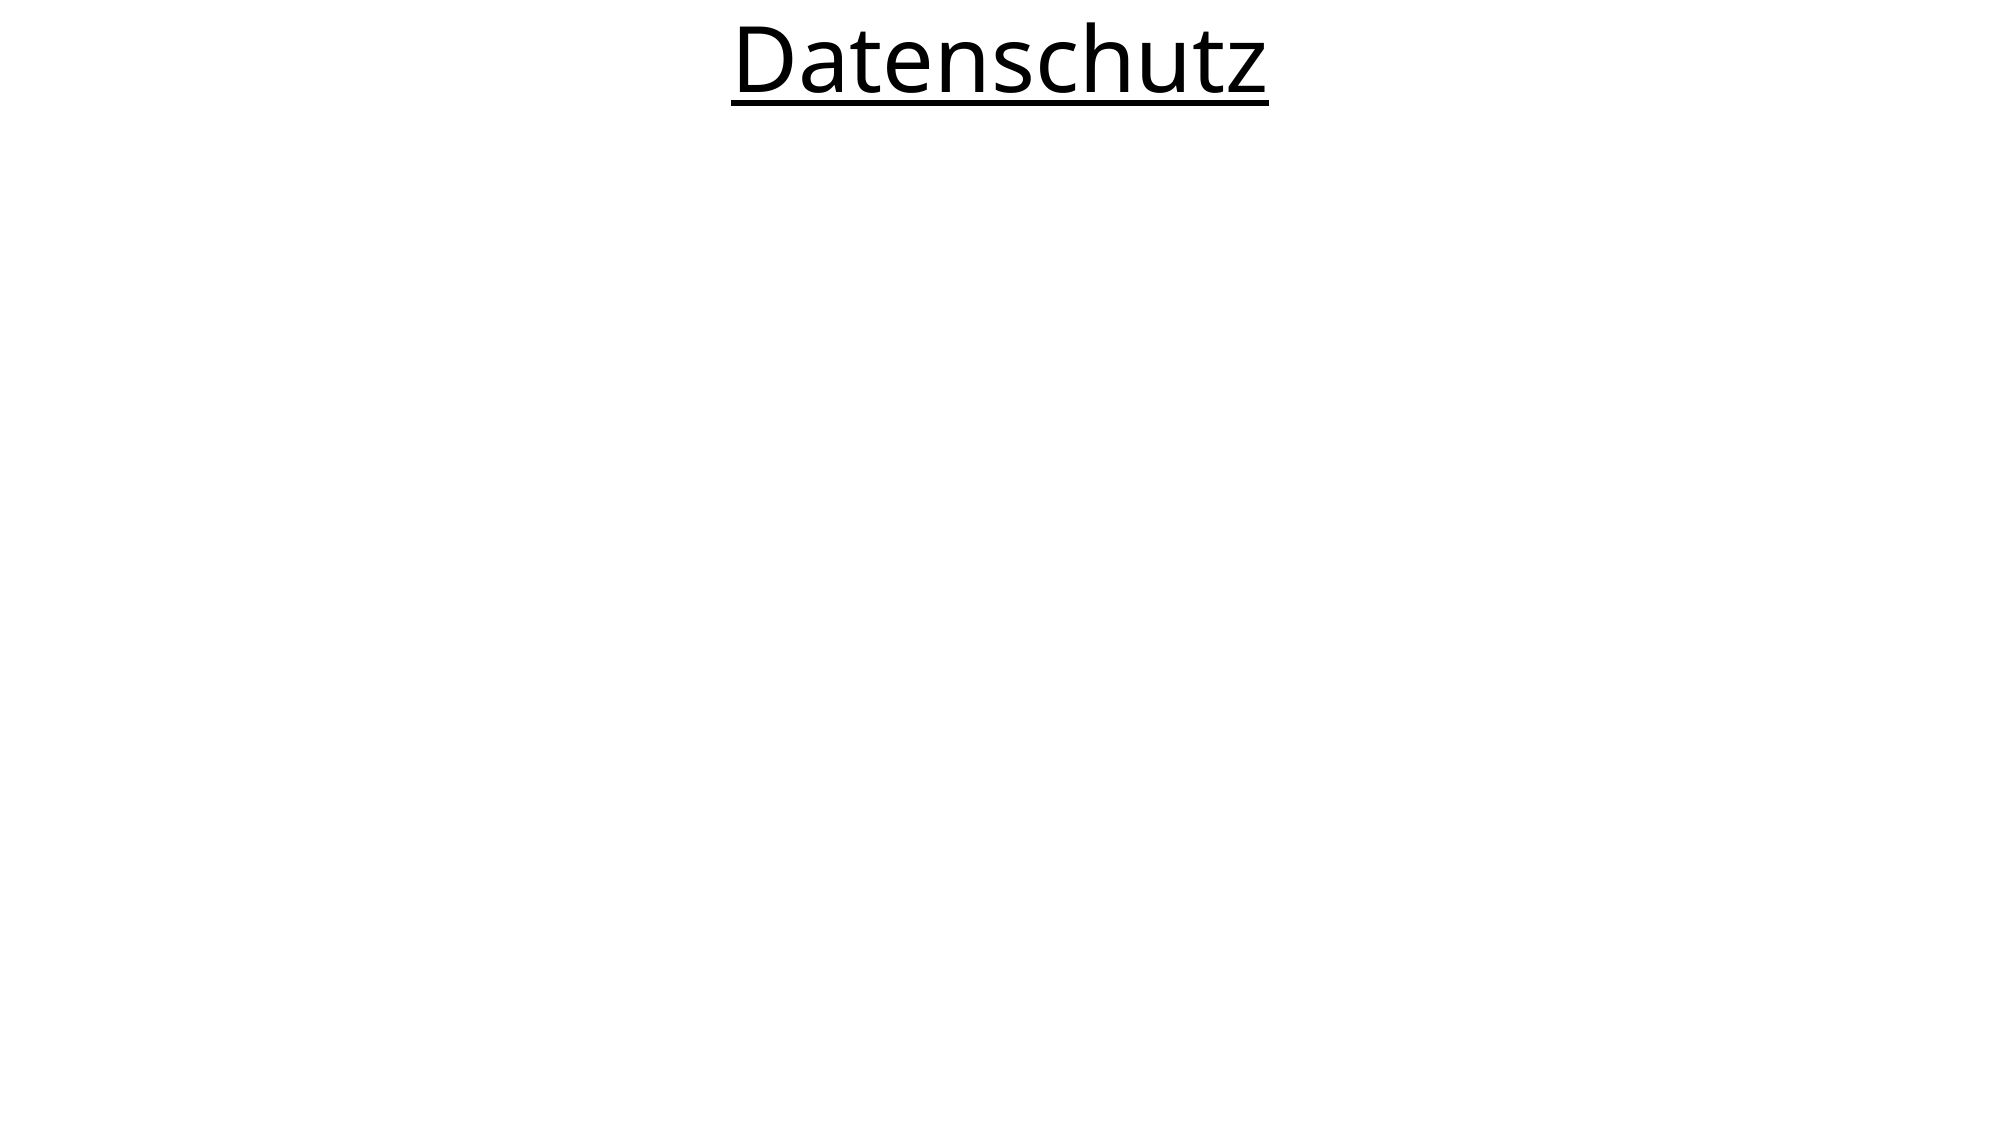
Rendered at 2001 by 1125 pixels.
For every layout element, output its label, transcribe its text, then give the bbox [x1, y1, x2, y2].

title Datenschutz [137, 0, 1863, 173]
